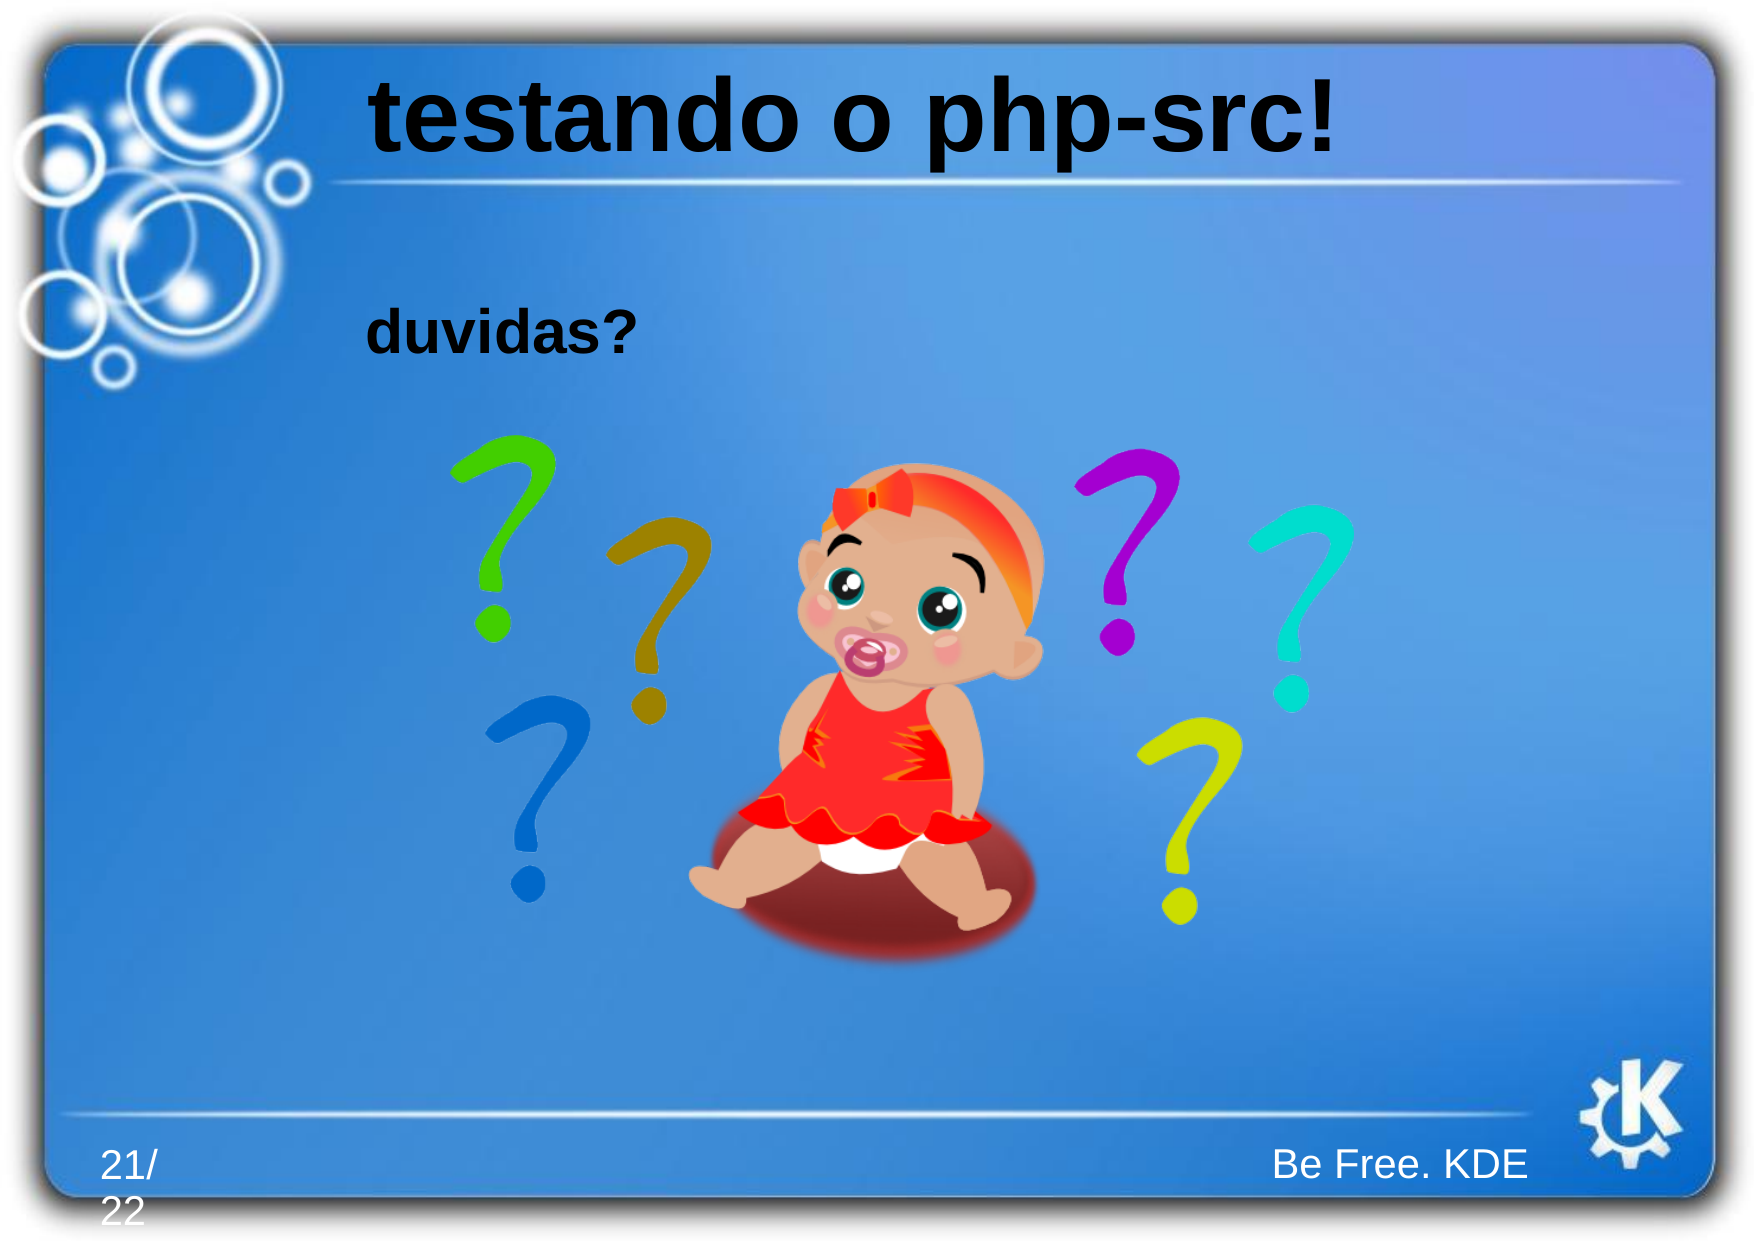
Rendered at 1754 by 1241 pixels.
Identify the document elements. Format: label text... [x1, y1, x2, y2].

picture [0, 0, 1754, 1241]
list duvidas? [350, 289, 1649, 1084]
title testando o php-src! [352, 49, 1651, 174]
